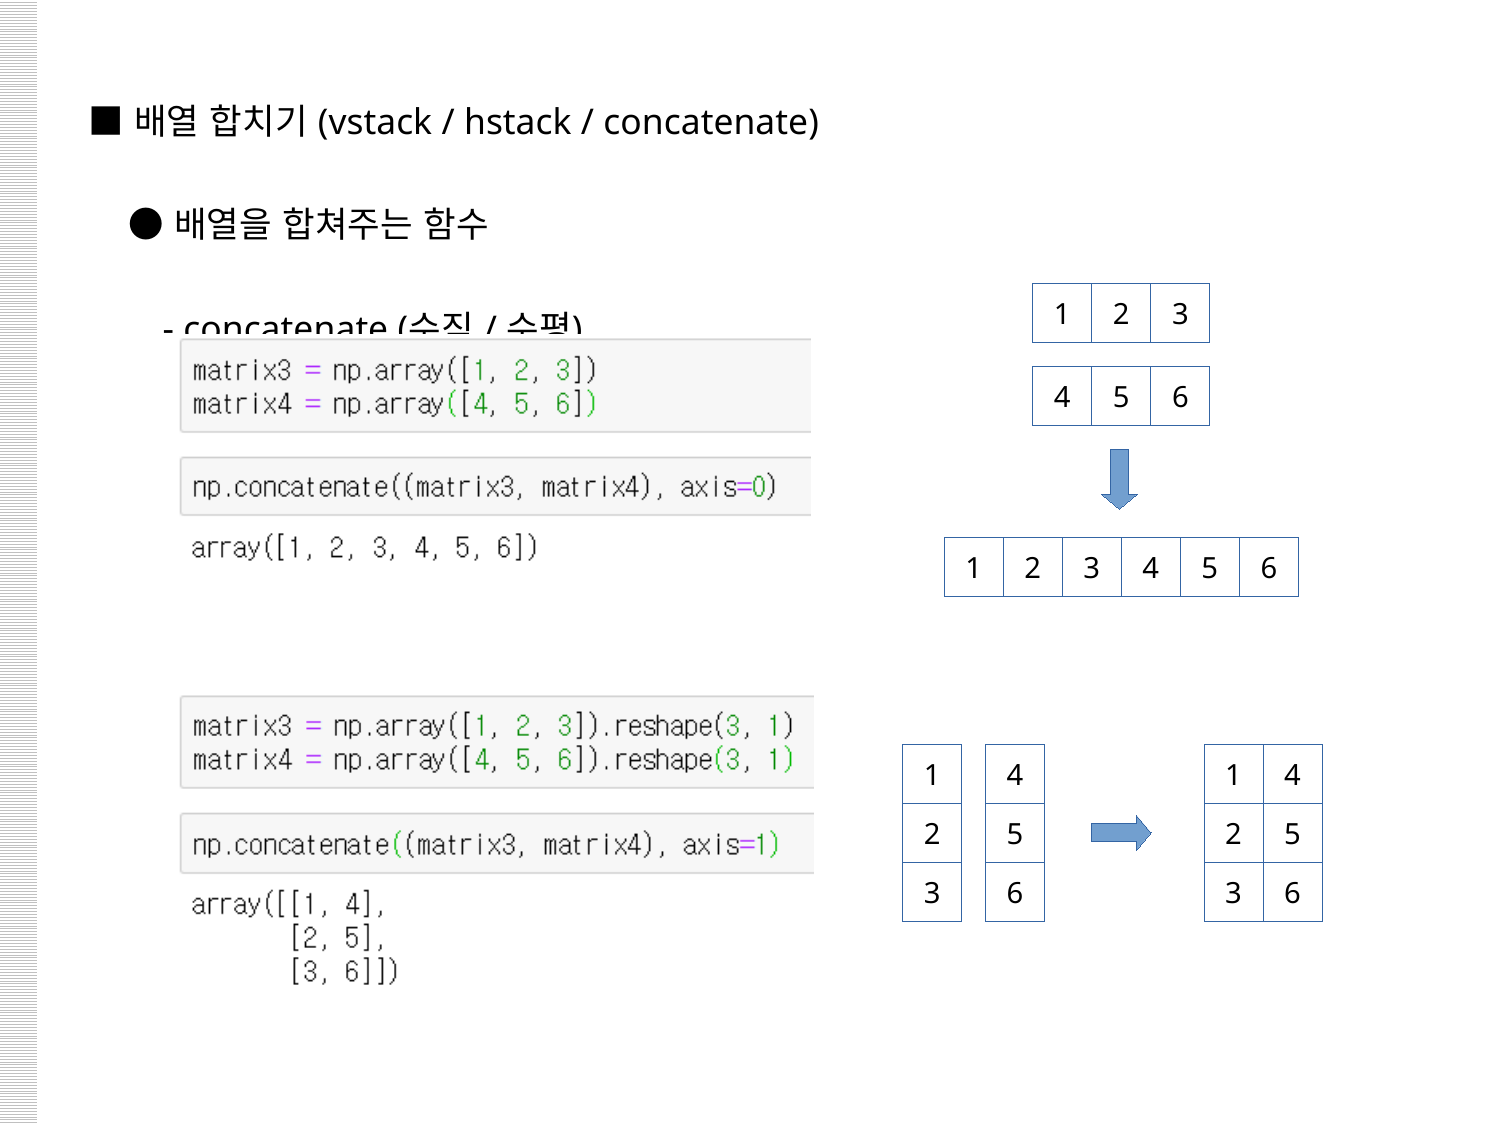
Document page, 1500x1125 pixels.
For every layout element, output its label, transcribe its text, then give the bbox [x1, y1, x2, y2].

text_box 5 [1180, 537, 1239, 597]
text_box 3 [1150, 283, 1210, 343]
text_box 4 [1032, 366, 1091, 426]
text_box 2 [1091, 283, 1150, 343]
text_box 4 [1263, 744, 1323, 803]
text_box 2 [902, 803, 962, 862]
picture [177, 334, 811, 580]
text_box 5 [1263, 803, 1323, 862]
text_box [1101, 449, 1138, 510]
text_box 5 [1091, 366, 1150, 426]
text_box 4 [1121, 537, 1180, 597]
text_box 1 [902, 744, 962, 803]
text_box 3 [1062, 537, 1121, 597]
text_box 6 [1239, 537, 1299, 597]
text_box ■ 배열 합치기 (vstack / hstack / concatenate) ● 배열을 합쳐주는 함수 - concatenate (수직 / 수평) ㆍaxis 0 ㆍaxis 1 [73, 33, 1453, 990]
text_box 6 [1263, 862, 1323, 922]
text_box 3 [1204, 862, 1263, 922]
text_box 1 [944, 537, 1003, 597]
text_box 2 [1204, 803, 1263, 862]
text_box 1 [1204, 744, 1263, 803]
text_box [1091, 815, 1152, 851]
text_box 6 [1150, 366, 1210, 426]
text_box 3 [902, 862, 962, 922]
text_box 4 [985, 744, 1045, 803]
text_box 5 [985, 803, 1045, 862]
picture [177, 691, 814, 1001]
text_box 6 [985, 862, 1045, 922]
text_box 1 [1032, 283, 1091, 343]
text_box 2 [1003, 537, 1062, 597]
